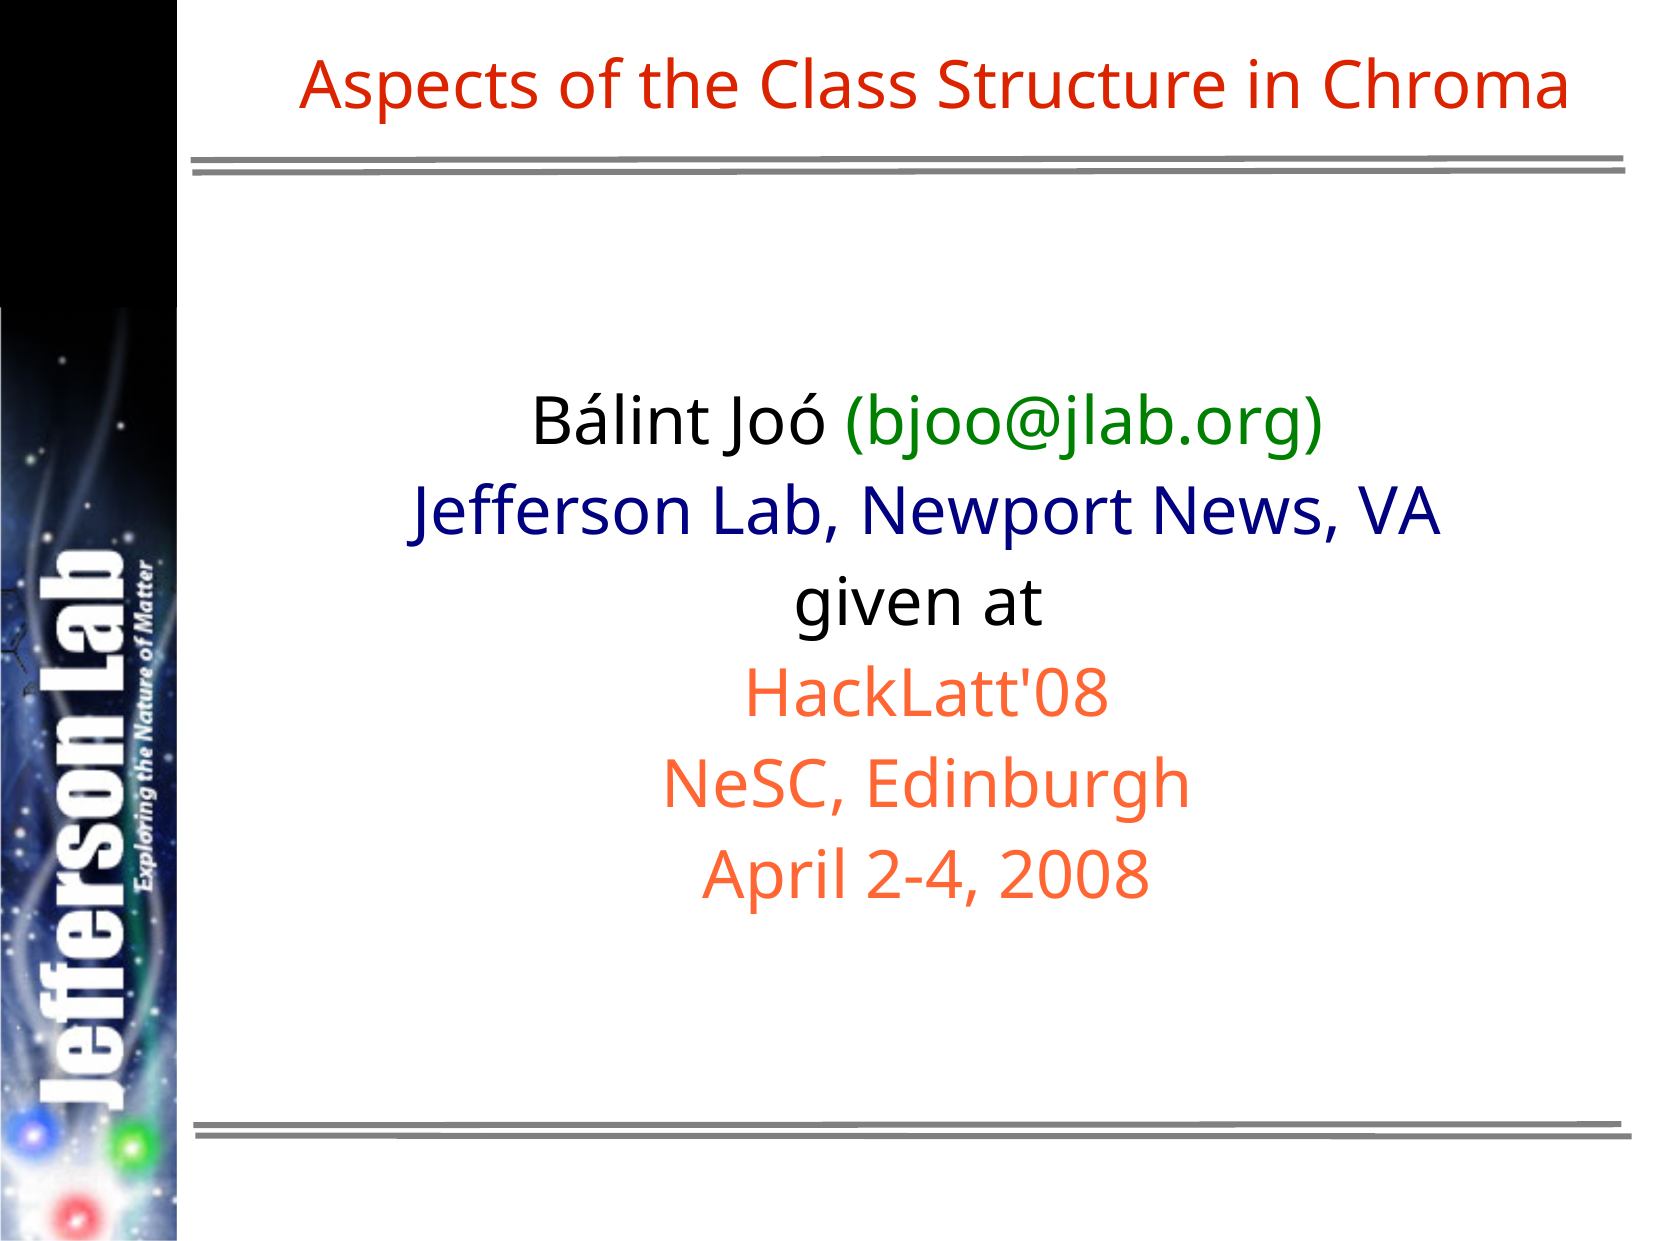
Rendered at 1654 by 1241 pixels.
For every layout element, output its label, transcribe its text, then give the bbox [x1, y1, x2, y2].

title Aspects of the Class Structure in Chroma [235, 17, 1638, 149]
subtitle Bálint Joó (bjoo@jlab.org) Jefferson Lab, Newport News, VA given at HackLatt'08 NeSC, Edinburgh April 2-4, 2008 [227, 190, 1628, 1100]
picture [2, 308, 176, 1240]
